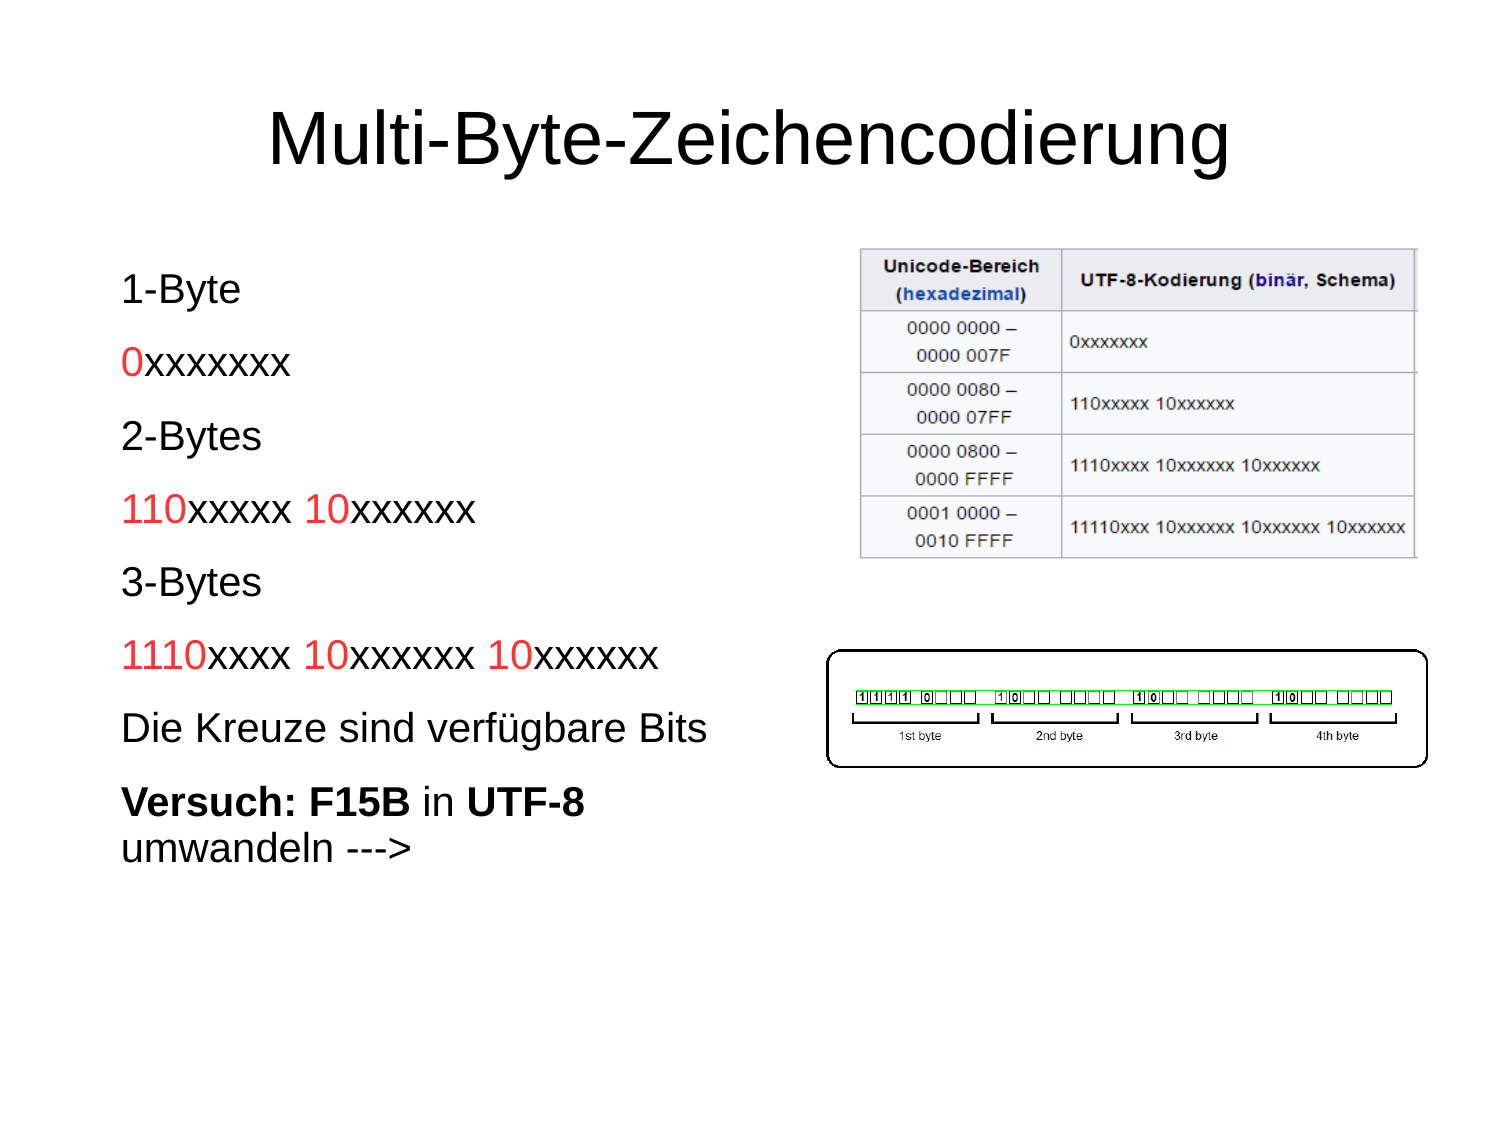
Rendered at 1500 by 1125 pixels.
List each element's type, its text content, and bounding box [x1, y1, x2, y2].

picture [826, 649, 1428, 768]
list 1-Byte 0xxxxxxx 2-Bytes 110xxxxx 10xxxxxx 3-Bytes 1110xxxx 10xxxxxx 10xxxxxx Die Kreuze sind verfügbare Bits Versuch: F15B in UTF-8 umwandeln ---> [49, 265, 709, 1089]
picture [856, 246, 1418, 562]
title Multi-Byte-Zeichencodierung [75, 44, 1425, 233]
